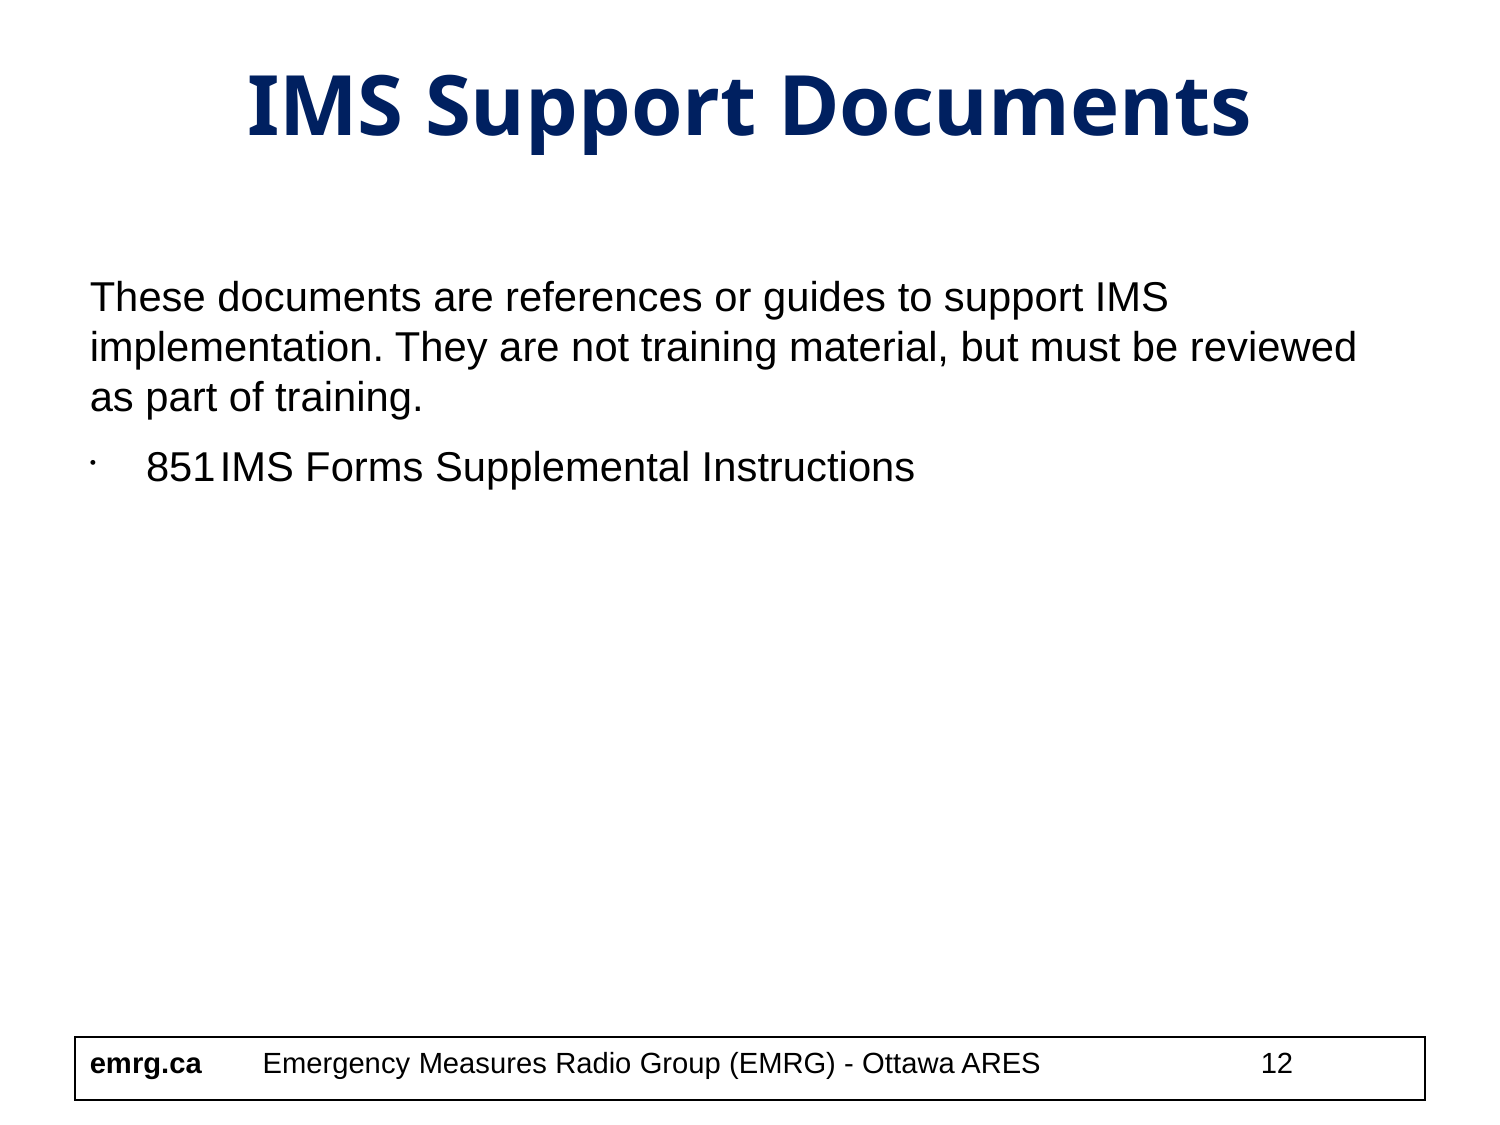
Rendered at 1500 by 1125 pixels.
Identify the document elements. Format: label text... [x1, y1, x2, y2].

list These documents are references or guides to support IMS implementation. They are not training material, but must be reviewed as part of training. 851 IMS Forms Supplemental Instructions [75, 262, 1425, 1005]
title IMS Support Documents [75, 45, 1425, 233]
footer Emergency Measures Radio Group (EMRG) - Ottawa ARES [247, 1037, 1238, 1103]
slide_number <number> [1246, 1037, 1425, 1103]
